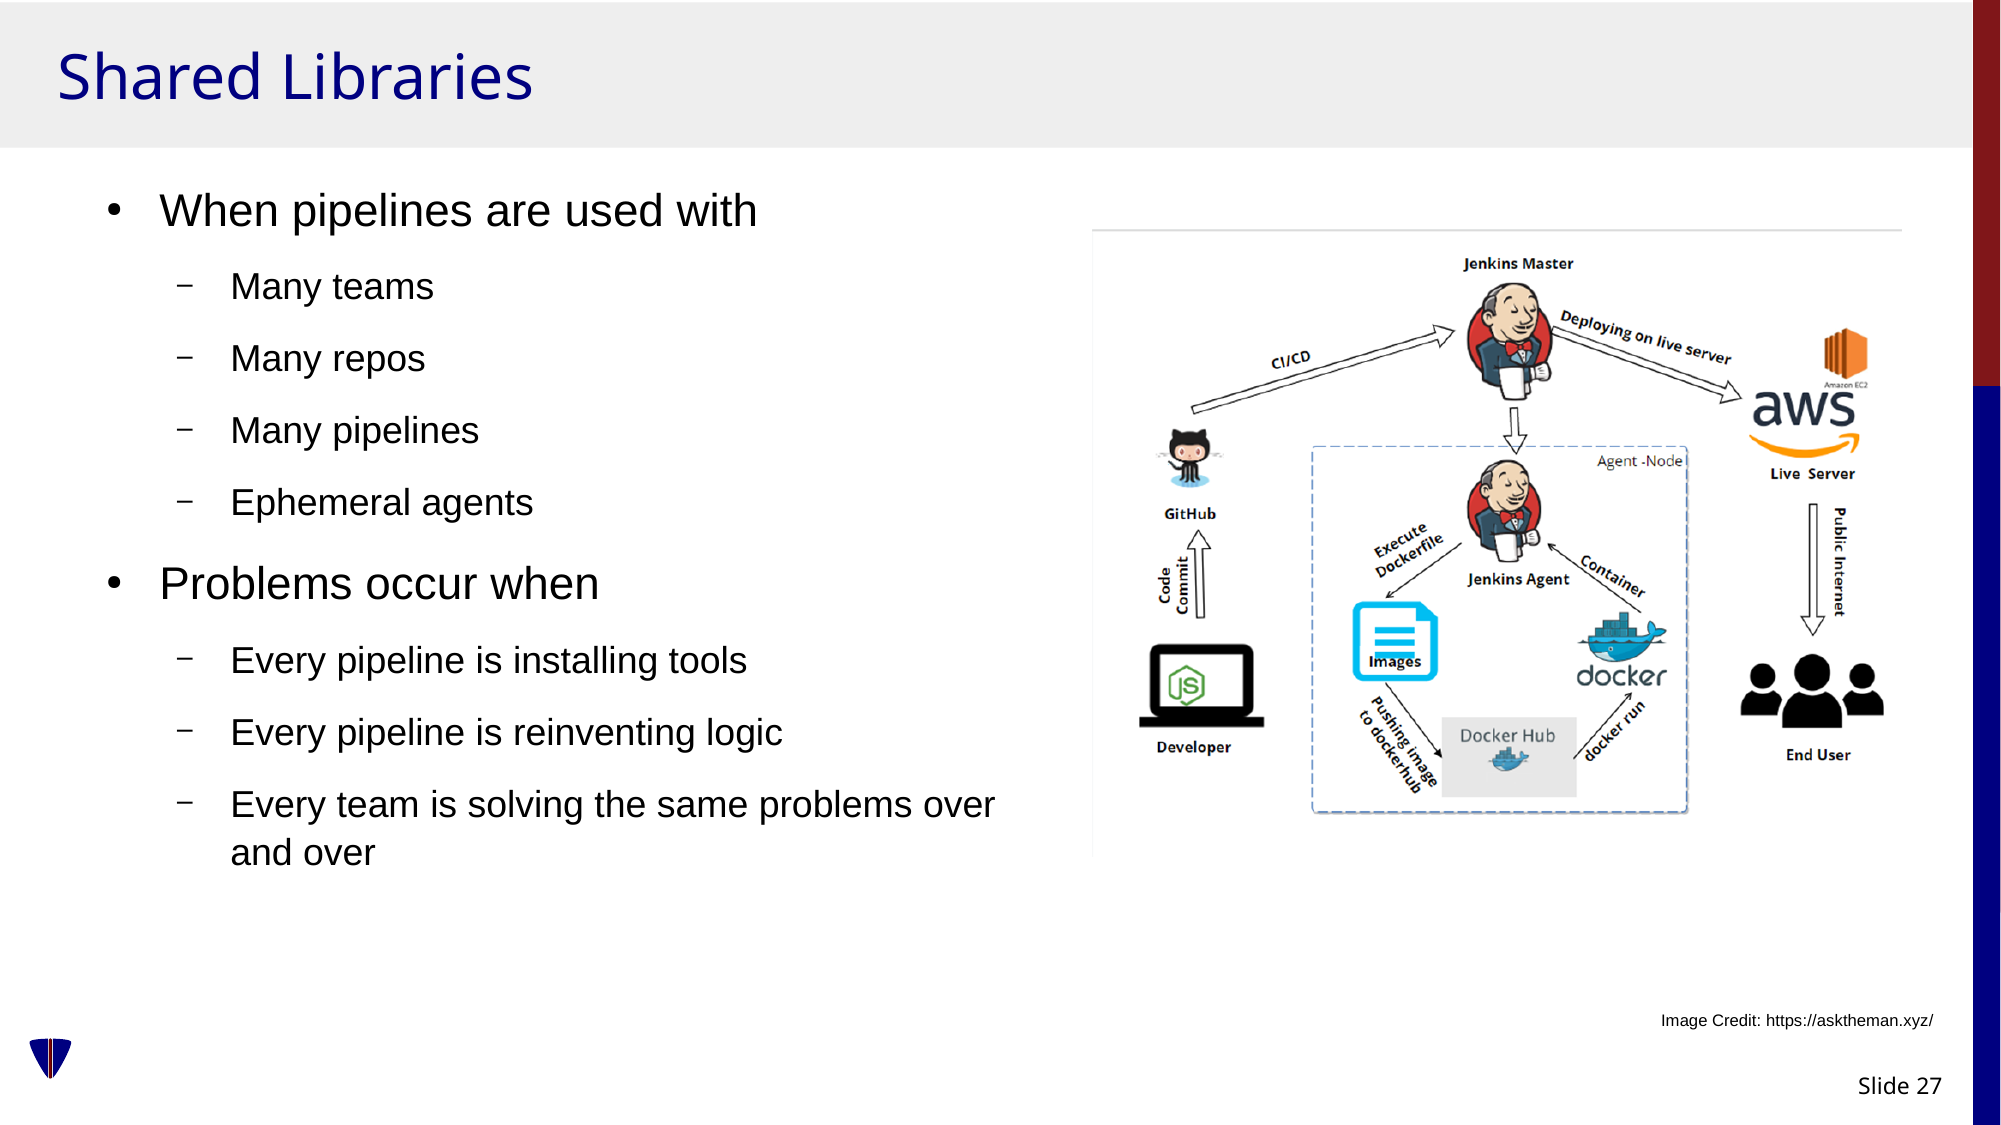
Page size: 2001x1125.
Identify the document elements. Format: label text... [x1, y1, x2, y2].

text_box Image Credit: https://asktheman.xyz/ [1033, 1003, 1949, 1063]
title Shared Libraries [0, 2, 1973, 148]
picture [1092, 229, 1902, 857]
list When pipelines are used with Many teams Many repos Many pipelines Ephemeral agents Problems occur when Every pipeline is installing tools Every pipeline is reinventing logic Every team is solving the same problems over and over [88, 177, 1004, 1034]
